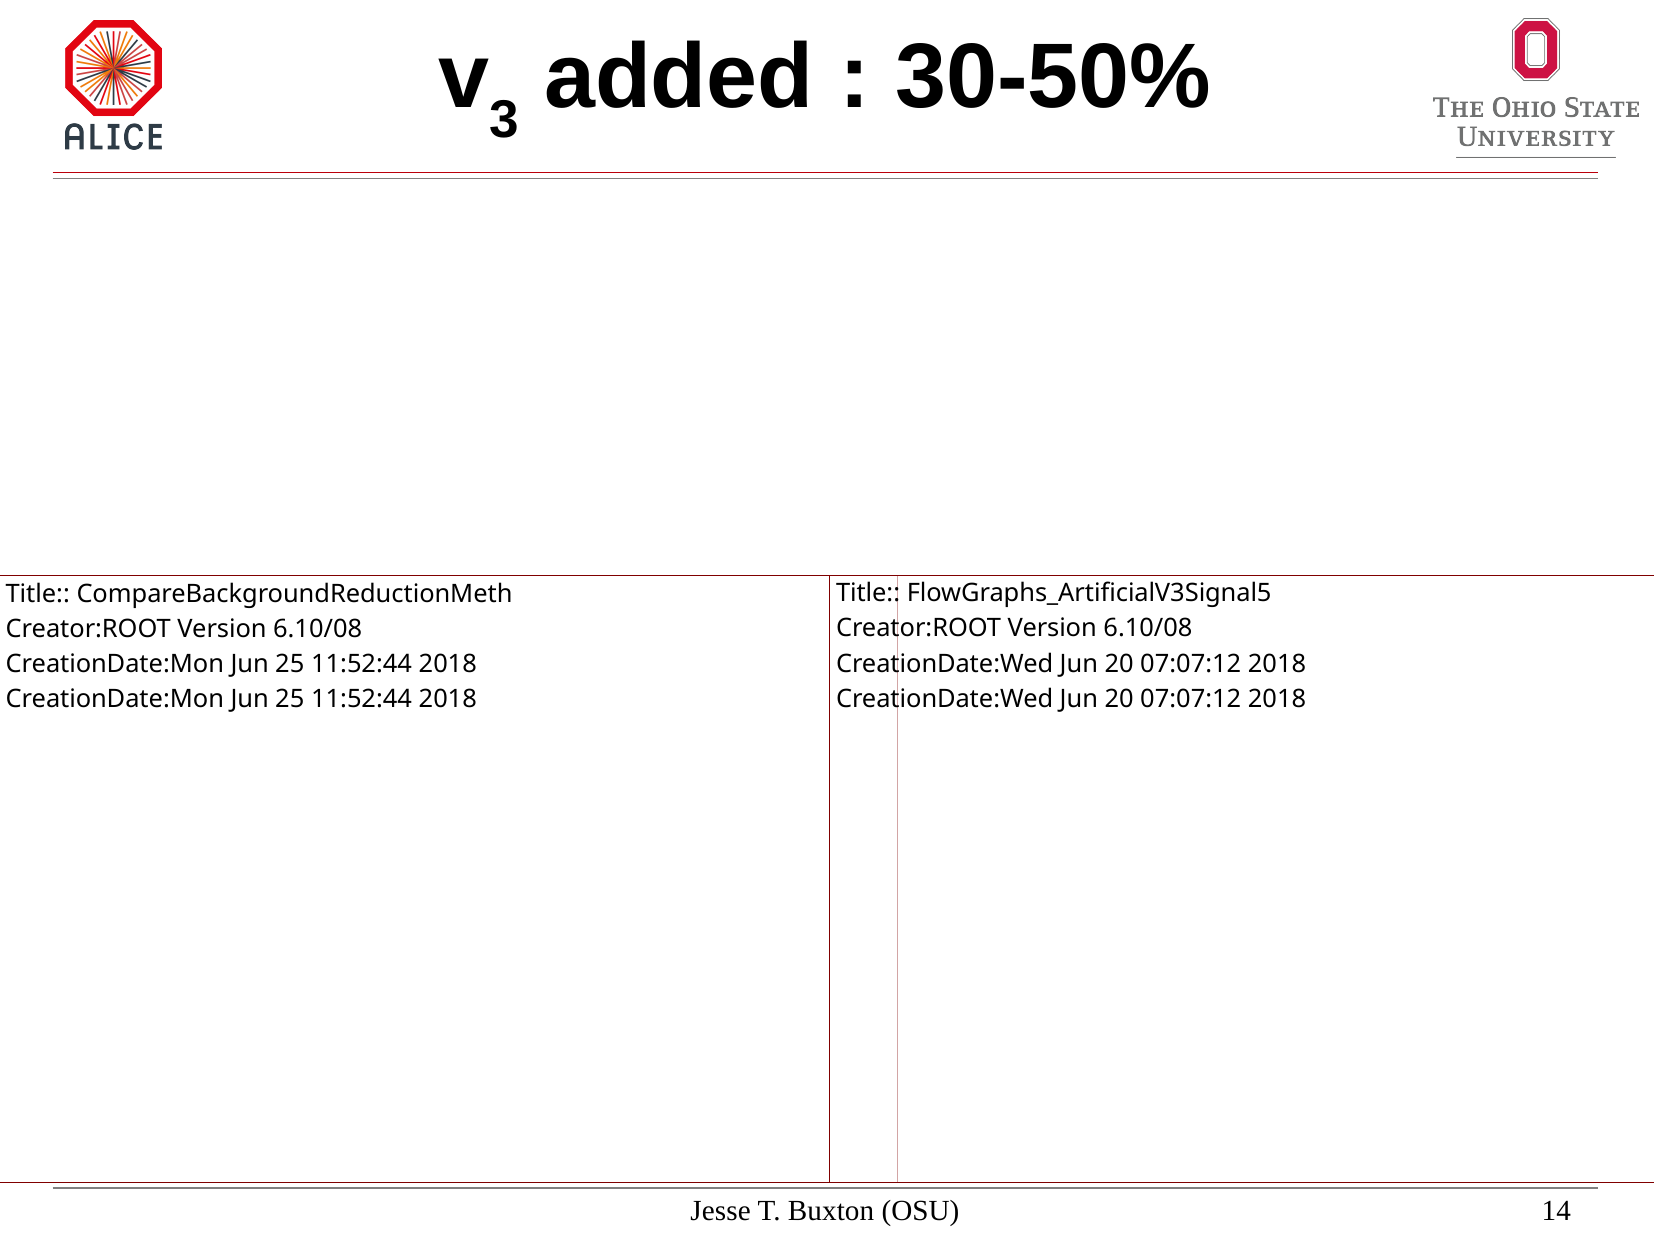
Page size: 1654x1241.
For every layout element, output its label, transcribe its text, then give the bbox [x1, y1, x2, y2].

picture [0, 573, 1654, 1183]
title v3 added : 30-50% [137, 1, 1513, 172]
picture [1513, 5, 1642, 171]
picture [65, 20, 137, 150]
